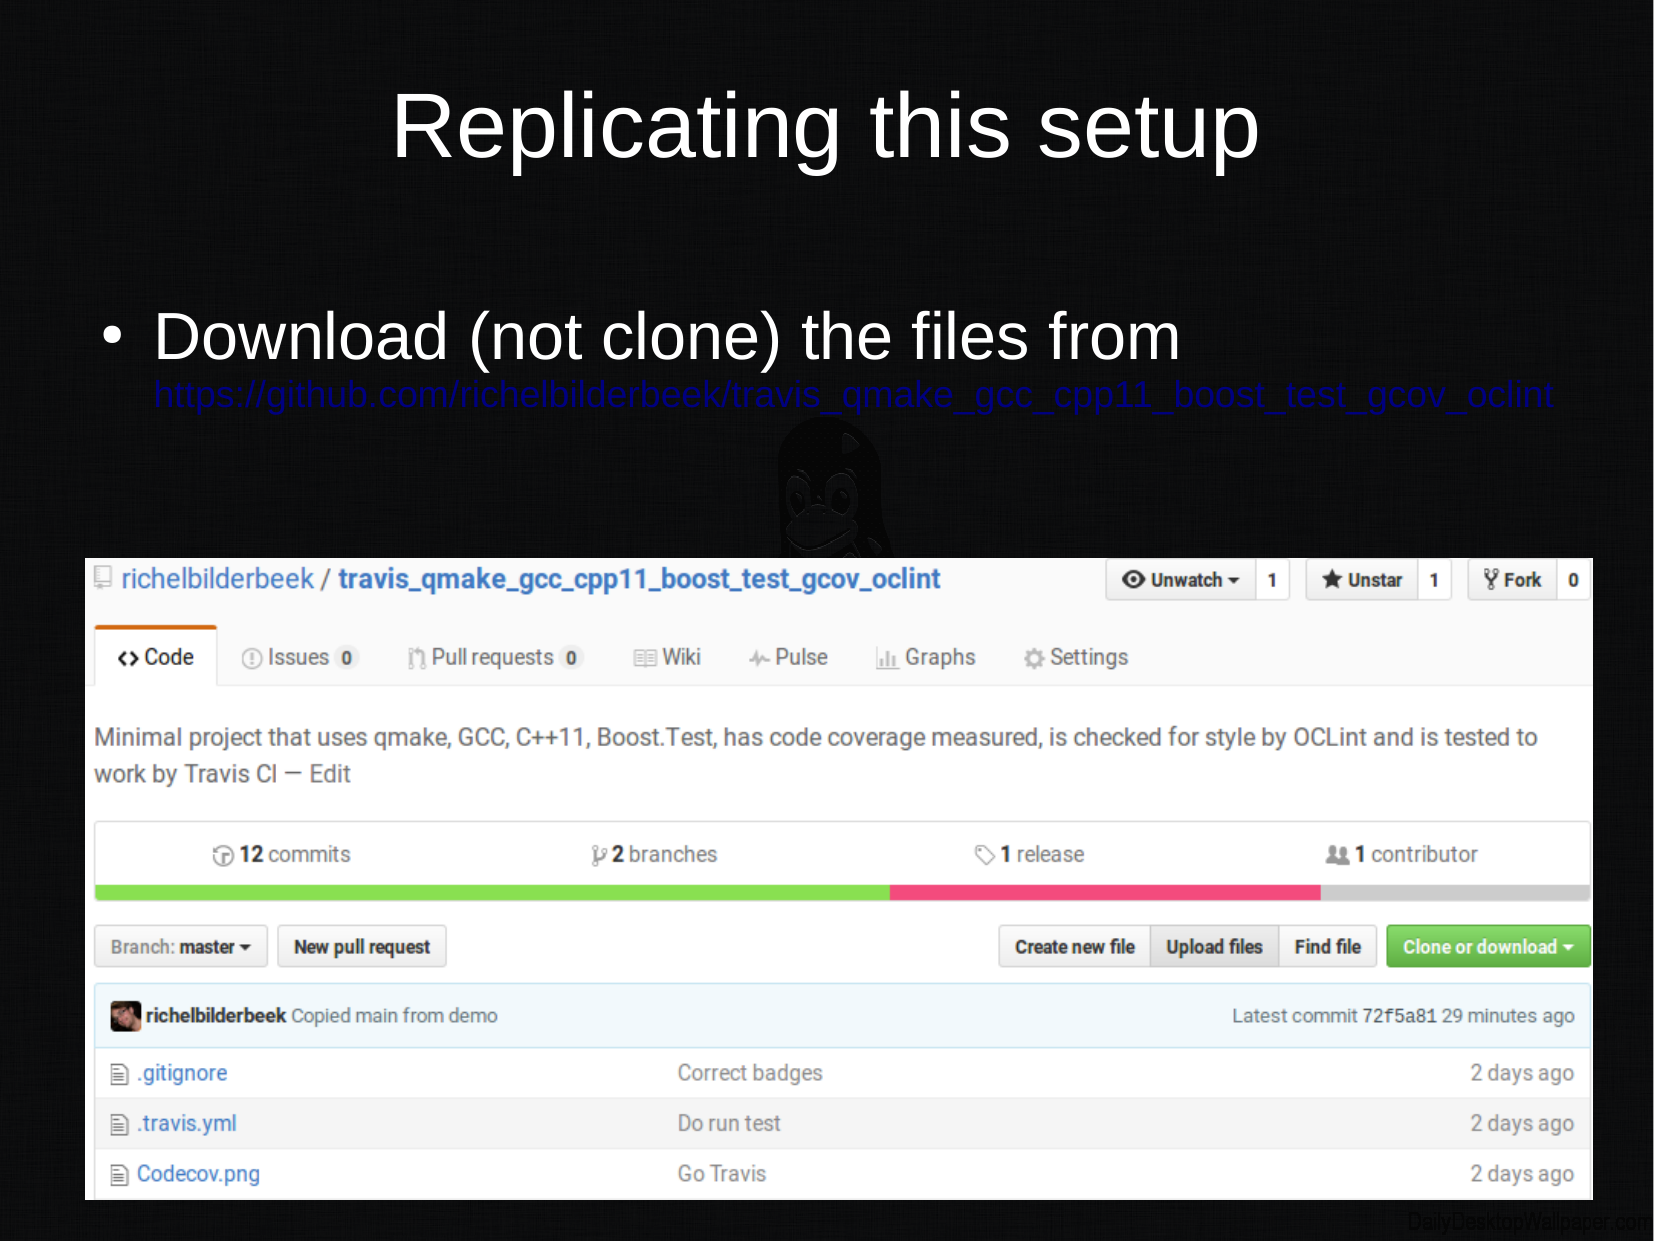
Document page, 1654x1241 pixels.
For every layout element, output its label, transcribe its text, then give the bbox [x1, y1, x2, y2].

list Download (not clone) the files from https://github.com/richelbilderbeek/travis_qmake_gcc_cpp11_boost_test_gcov_oclint [82, 299, 1571, 466]
picture [0, 0, 1654, 1241]
title Replicating this setup [389, 47, 1264, 205]
